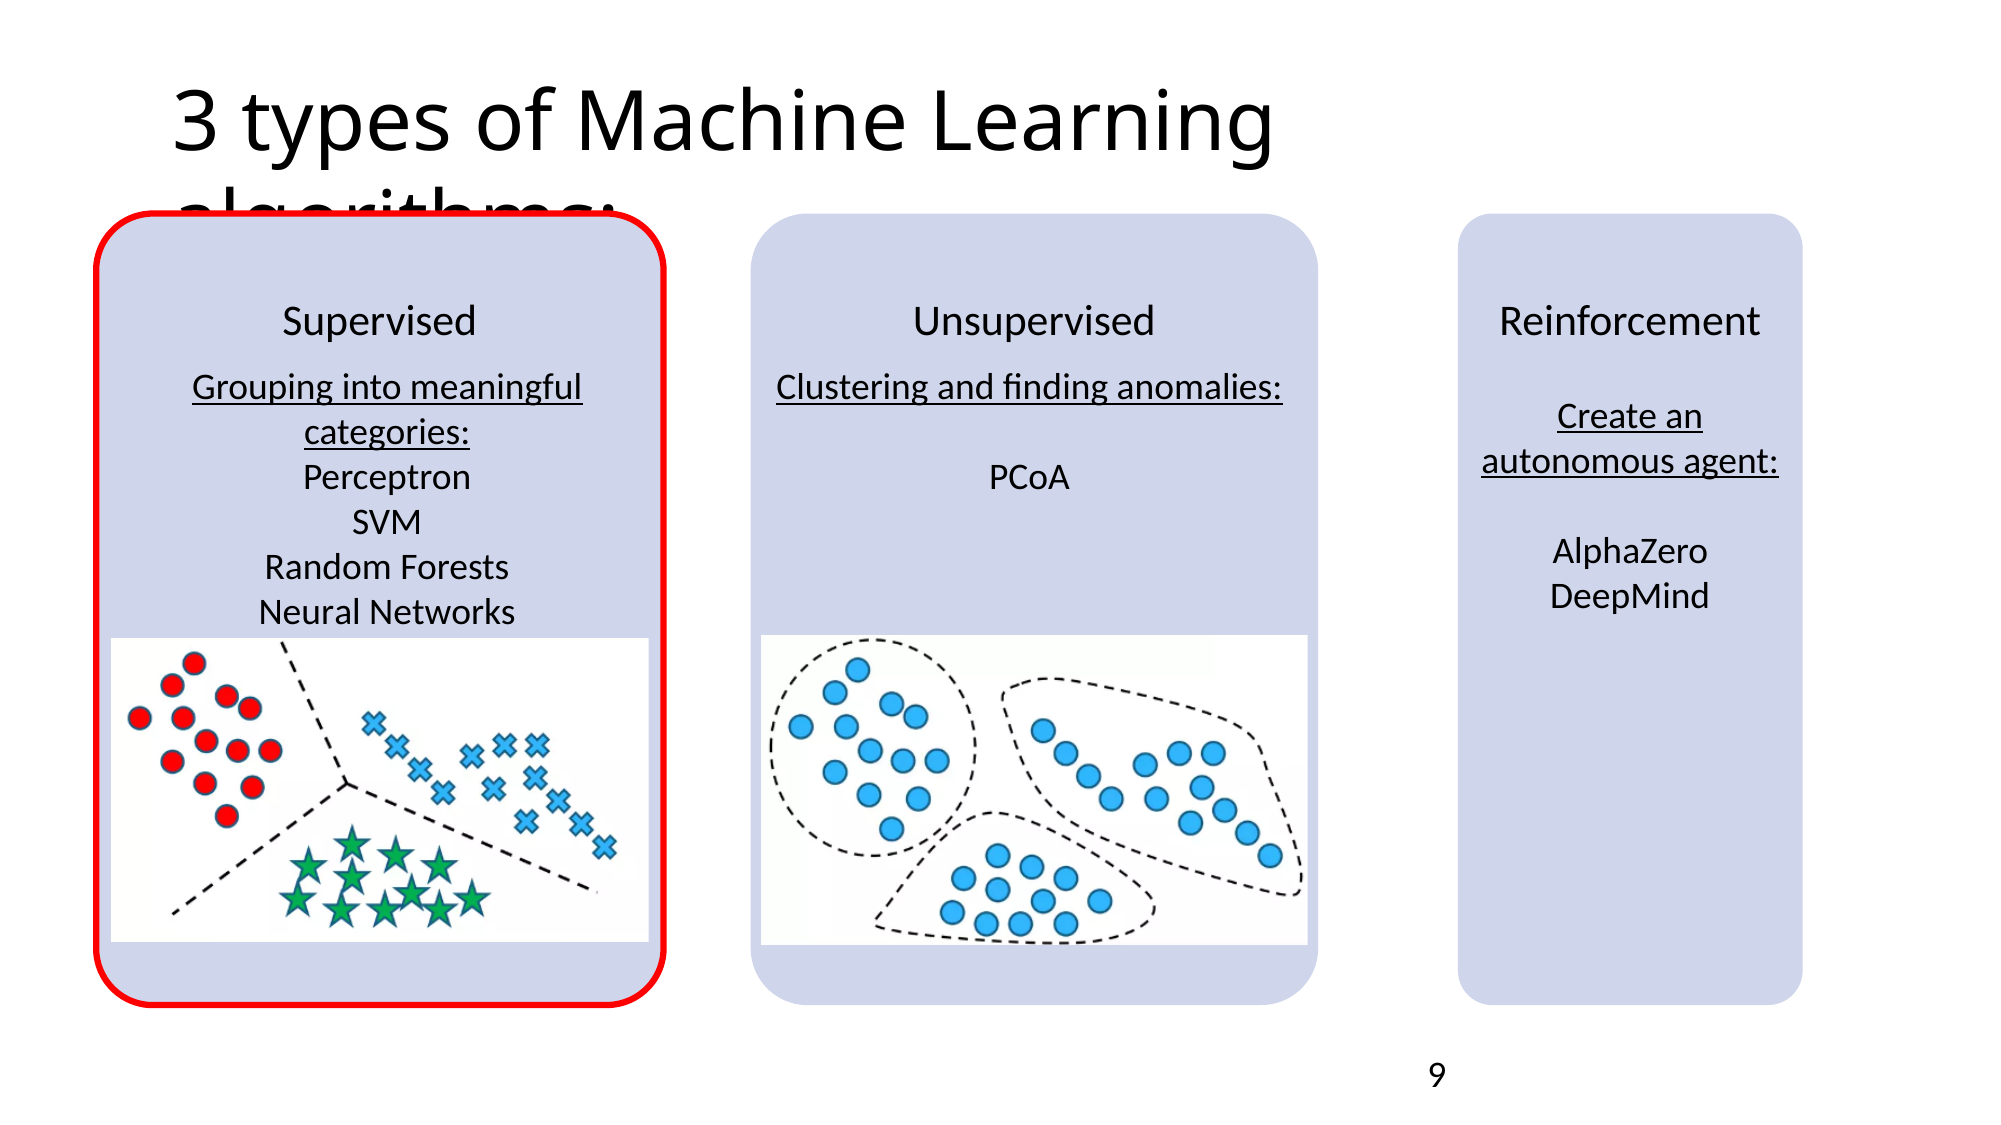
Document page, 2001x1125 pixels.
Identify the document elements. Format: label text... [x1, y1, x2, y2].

text_box Grouping into meaningful categories: Perceptron SVM Random Forests Neural Networks [111, 355, 664, 643]
text_box 3 types of Machine Learning algorithms: [157, 59, 1723, 176]
text_box [1412, 1042, 1863, 1103]
text_box Reinforcement [1458, 202, 1803, 383]
picture [111, 643, 649, 942]
text_box [1457, 246, 1803, 1006]
text_box [750, 440, 1319, 1006]
text_box Supervised [96, 213, 664, 429]
text_box Clustering and finding anomalies: PCoA [761, 355, 1319, 507]
text_box Create an autonomous agent: AlphaZero DeepMind [1458, 383, 1803, 626]
text_box [96, 429, 664, 1006]
picture [761, 635, 1308, 945]
text_box Unsupervised [750, 202, 1319, 440]
